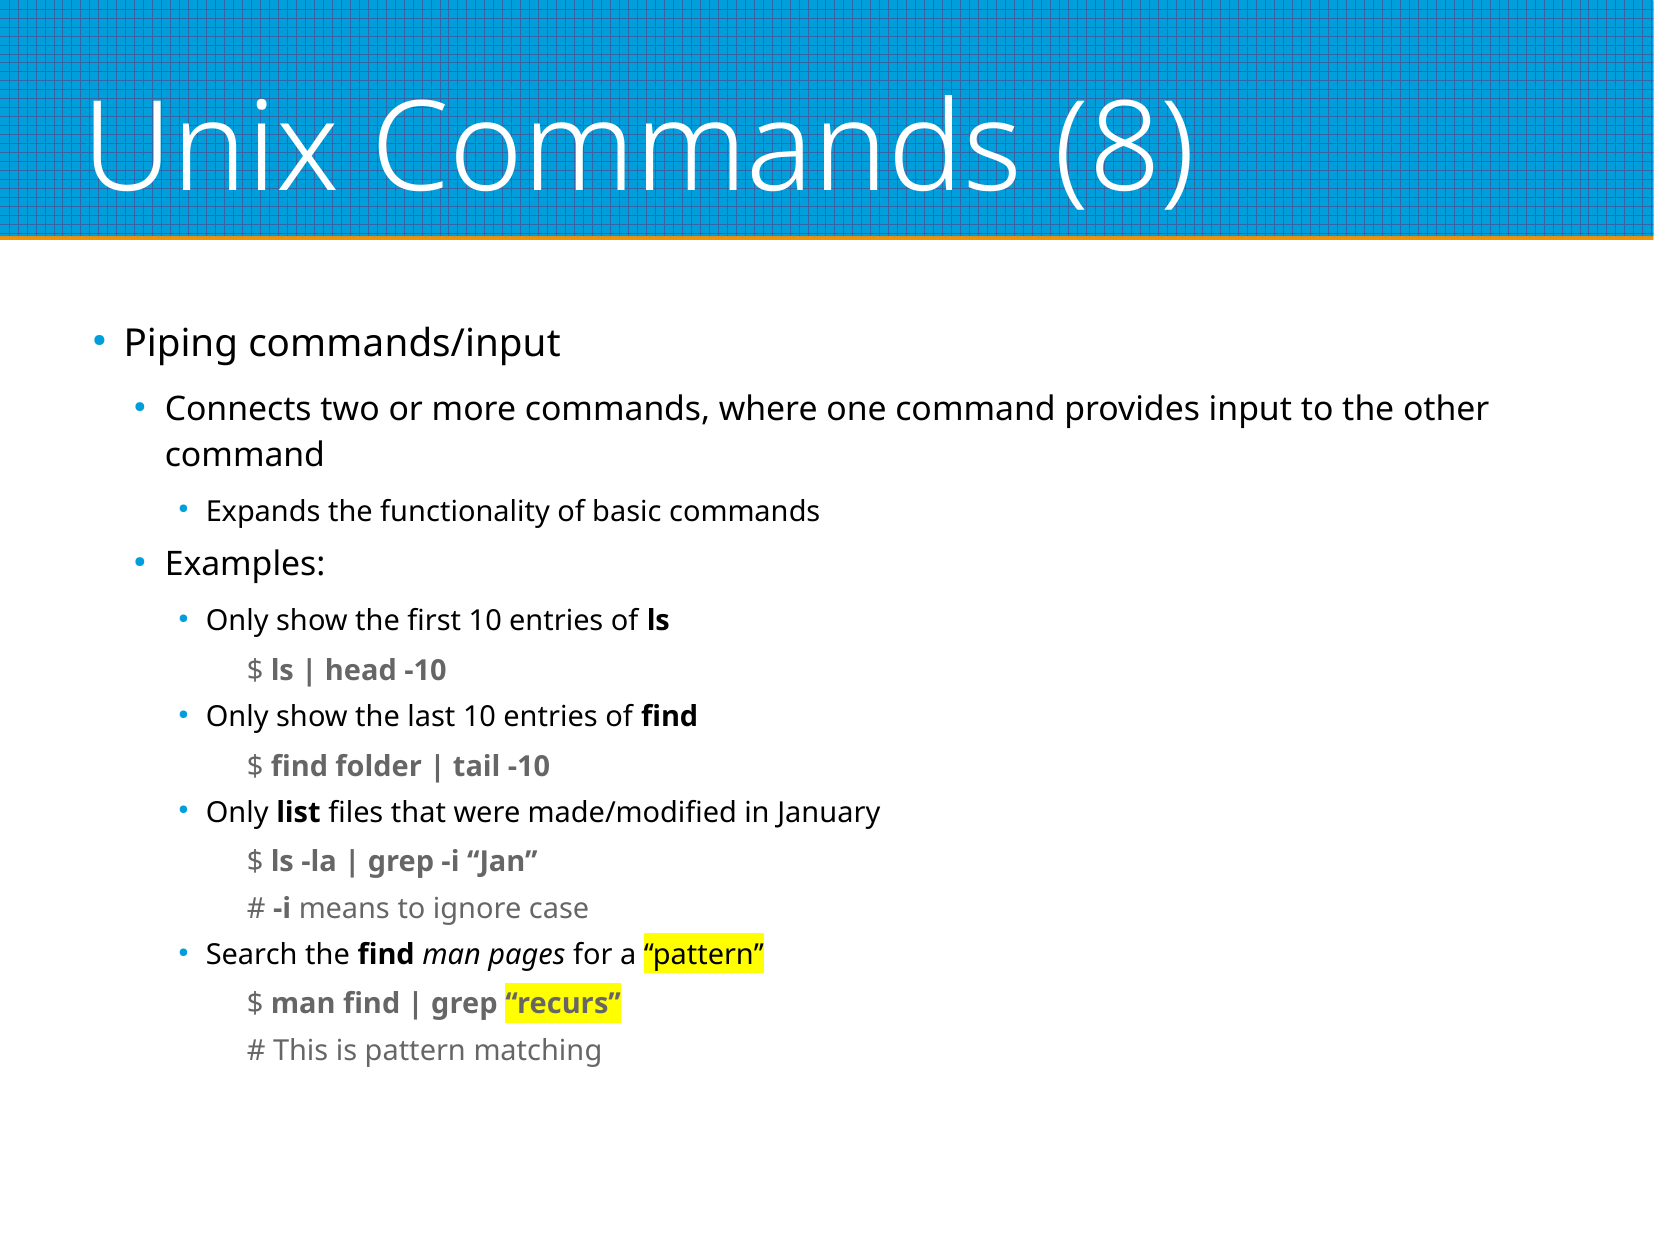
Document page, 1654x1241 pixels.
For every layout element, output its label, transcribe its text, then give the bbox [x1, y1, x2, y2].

list Piping commands/input Connects two or more commands, where one command provides input to the other command Expands the functionality of basic commands Examples: Only show the first 10 entries of ls $ ls | head -10 Only show the last 10 entries of find $ find folder | tail -10 Only list files that were made/modified in January $ ls -la | grep -i ‘‘Jan’’ # -i means to ignore case Search the find man pages for a ‘‘pattern’’ $ man find | grep ‘‘recurs’’ # This is pattern matching [82, 314, 1536, 1081]
title Unix Commands (8) [82, 19, 1571, 227]
